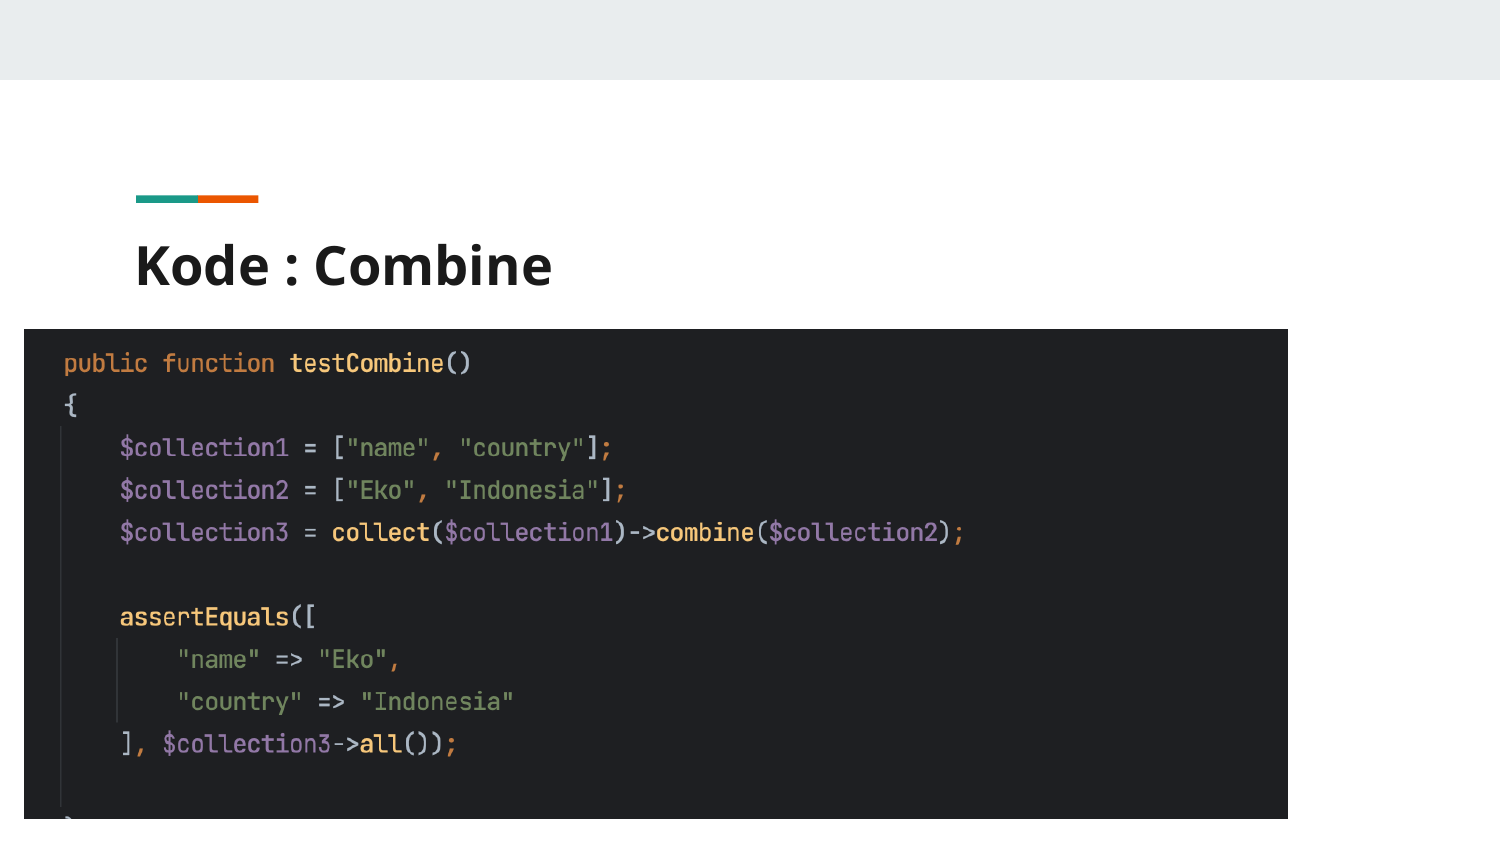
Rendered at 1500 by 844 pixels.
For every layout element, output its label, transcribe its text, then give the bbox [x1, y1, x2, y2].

title Kode : Combine [119, 216, 1381, 305]
picture [24, 329, 1288, 819]
